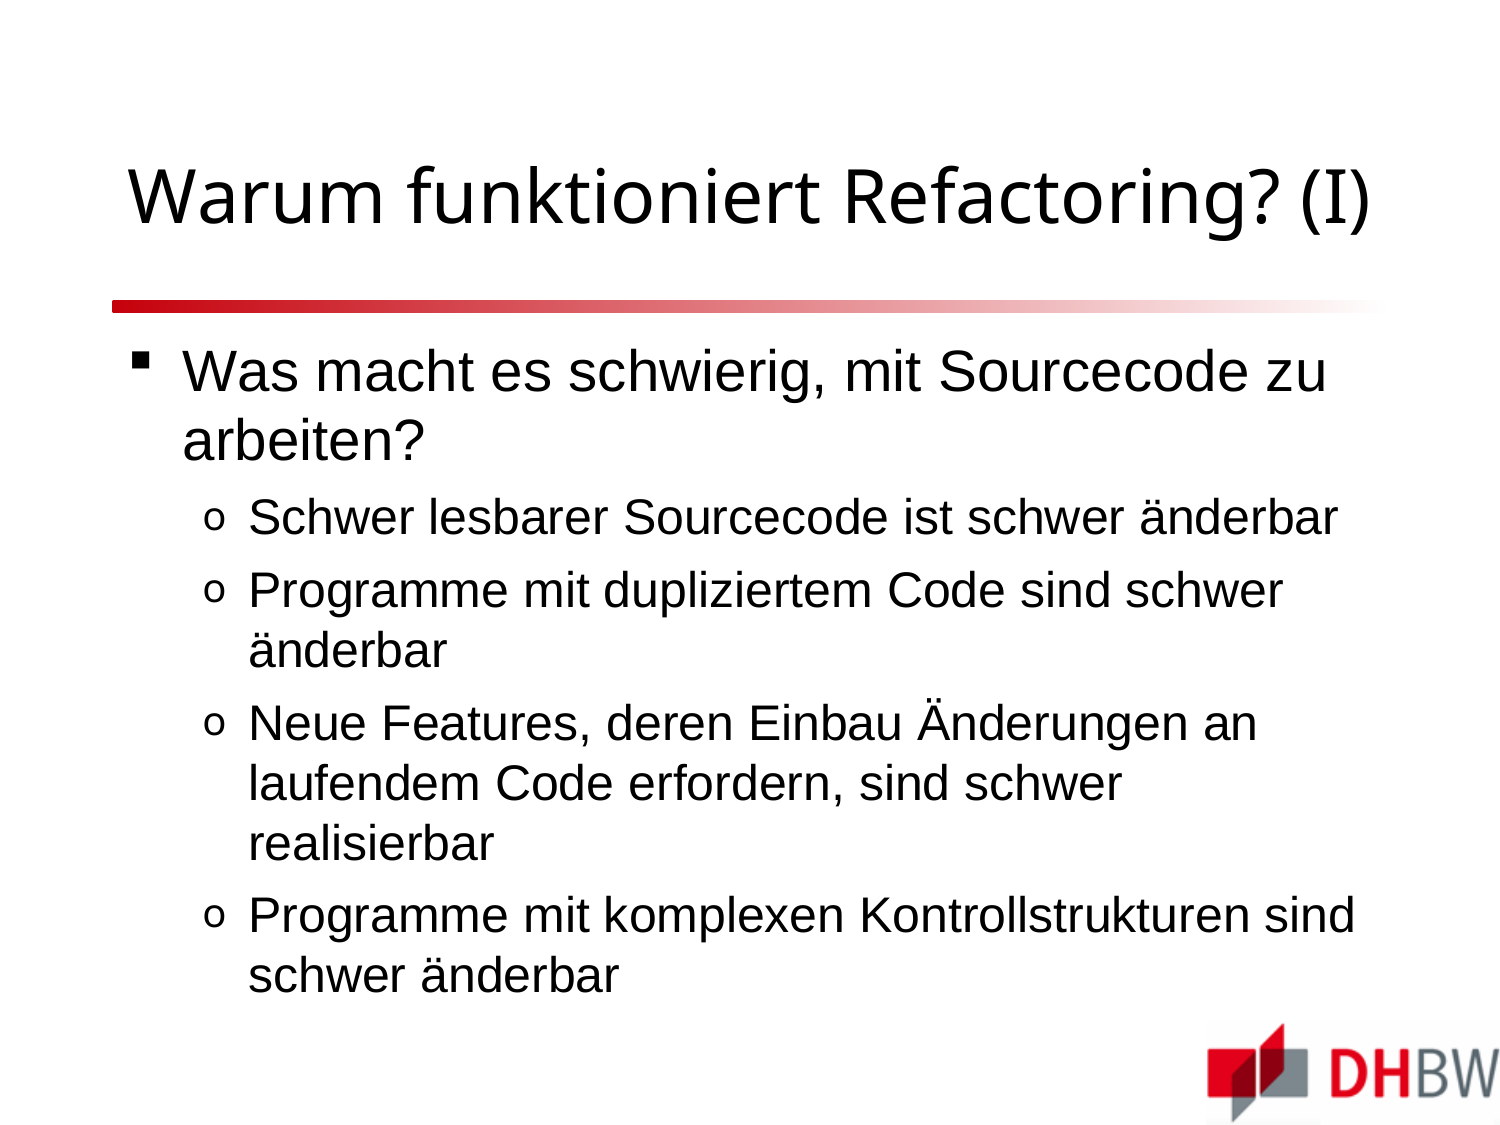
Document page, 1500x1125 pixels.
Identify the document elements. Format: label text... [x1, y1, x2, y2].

list Was macht es schwierig, mit Sourcecode zu arbeiten? Schwer lesbarer Sourcecode ist schwer änderbar Programme mit dupliziertem Code sind schwer änderbar Neue Features, deren Einbau Änderungen an laufendem Code erfordern, sind schwer realisierbar Programme mit komplexen Kontrollstrukturen sind schwer änderbar [112, 324, 1388, 1071]
title Warum funktioniert Refactoring? (I) [112, 96, 1388, 292]
picture [1206, 1021, 1500, 1125]
